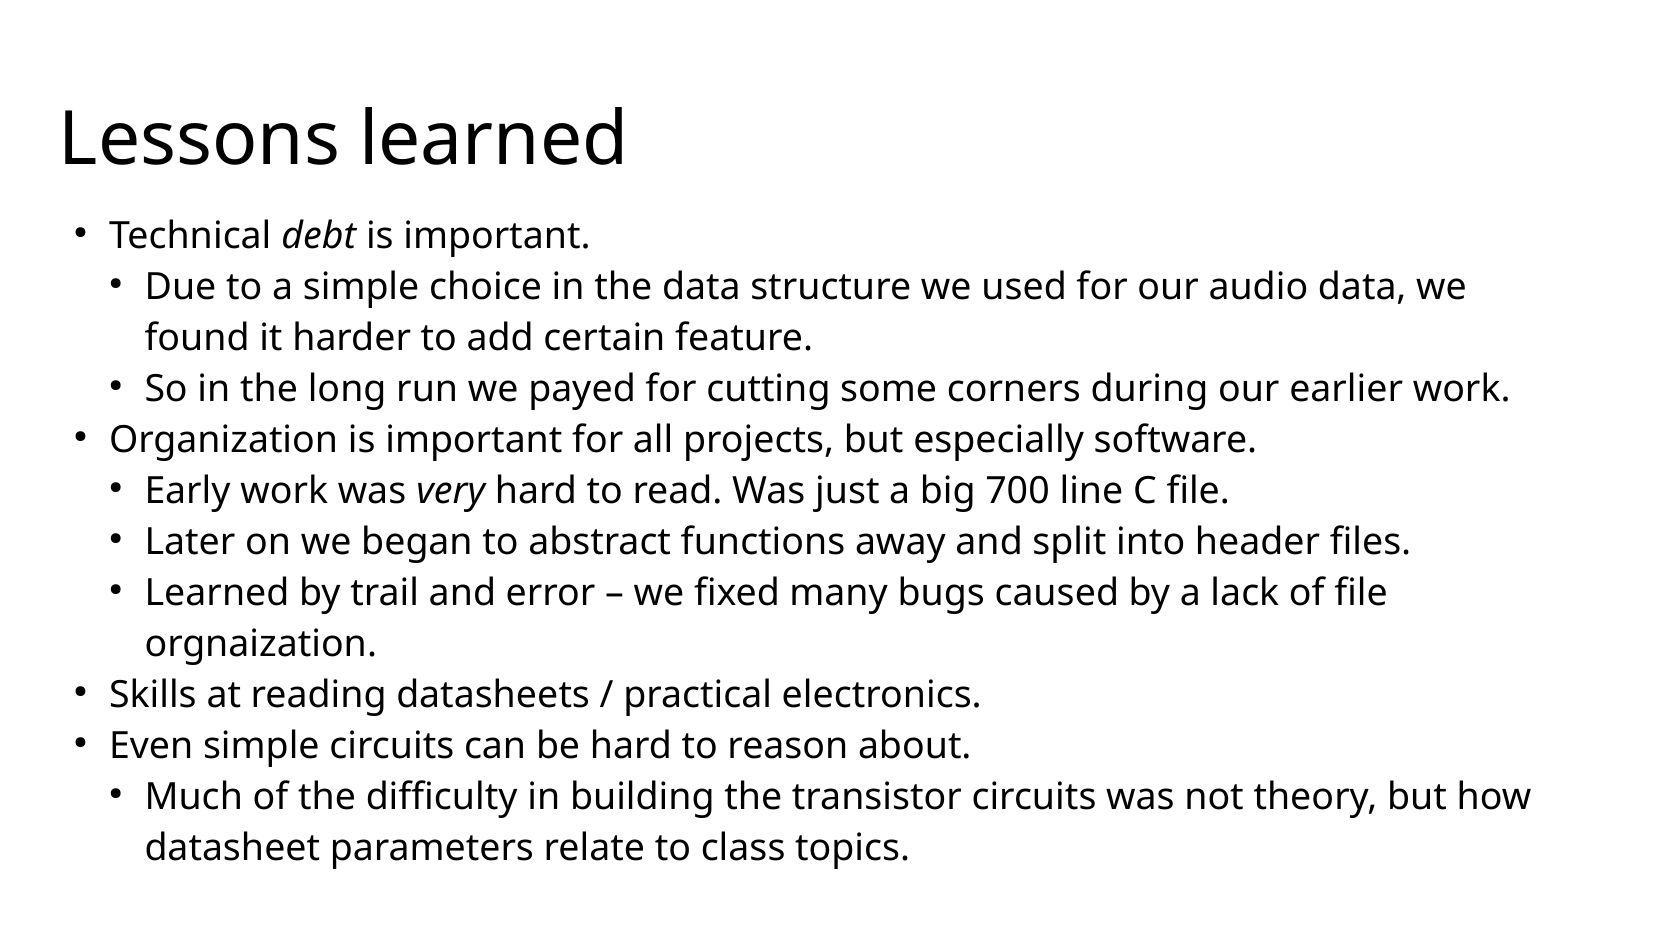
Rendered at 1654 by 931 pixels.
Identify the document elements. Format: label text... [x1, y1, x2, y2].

title Lessons learned [59, 57, 1548, 200]
text_box Technical debt is important. Due to a simple choice in the data structure we used for our audio data, we found it harder to add certain feature. So in the long run we payed for cutting some corners during our earlier work. Organization is important for all projects, but especially software. Early work was very hard to read. Was just a big 700 line C file. Later on we began to abstract functions away and split into header files. Learned by trail and error – we fixed many bugs caused by a lack of file orgnaization. Skills at reading datasheets / practical electronics. Even simple circuits can be hard to reason about. Much of the difficulty in building the transistor circuits was not theory, but how datasheet parameters relate to class topics. [59, 200, 1559, 931]
